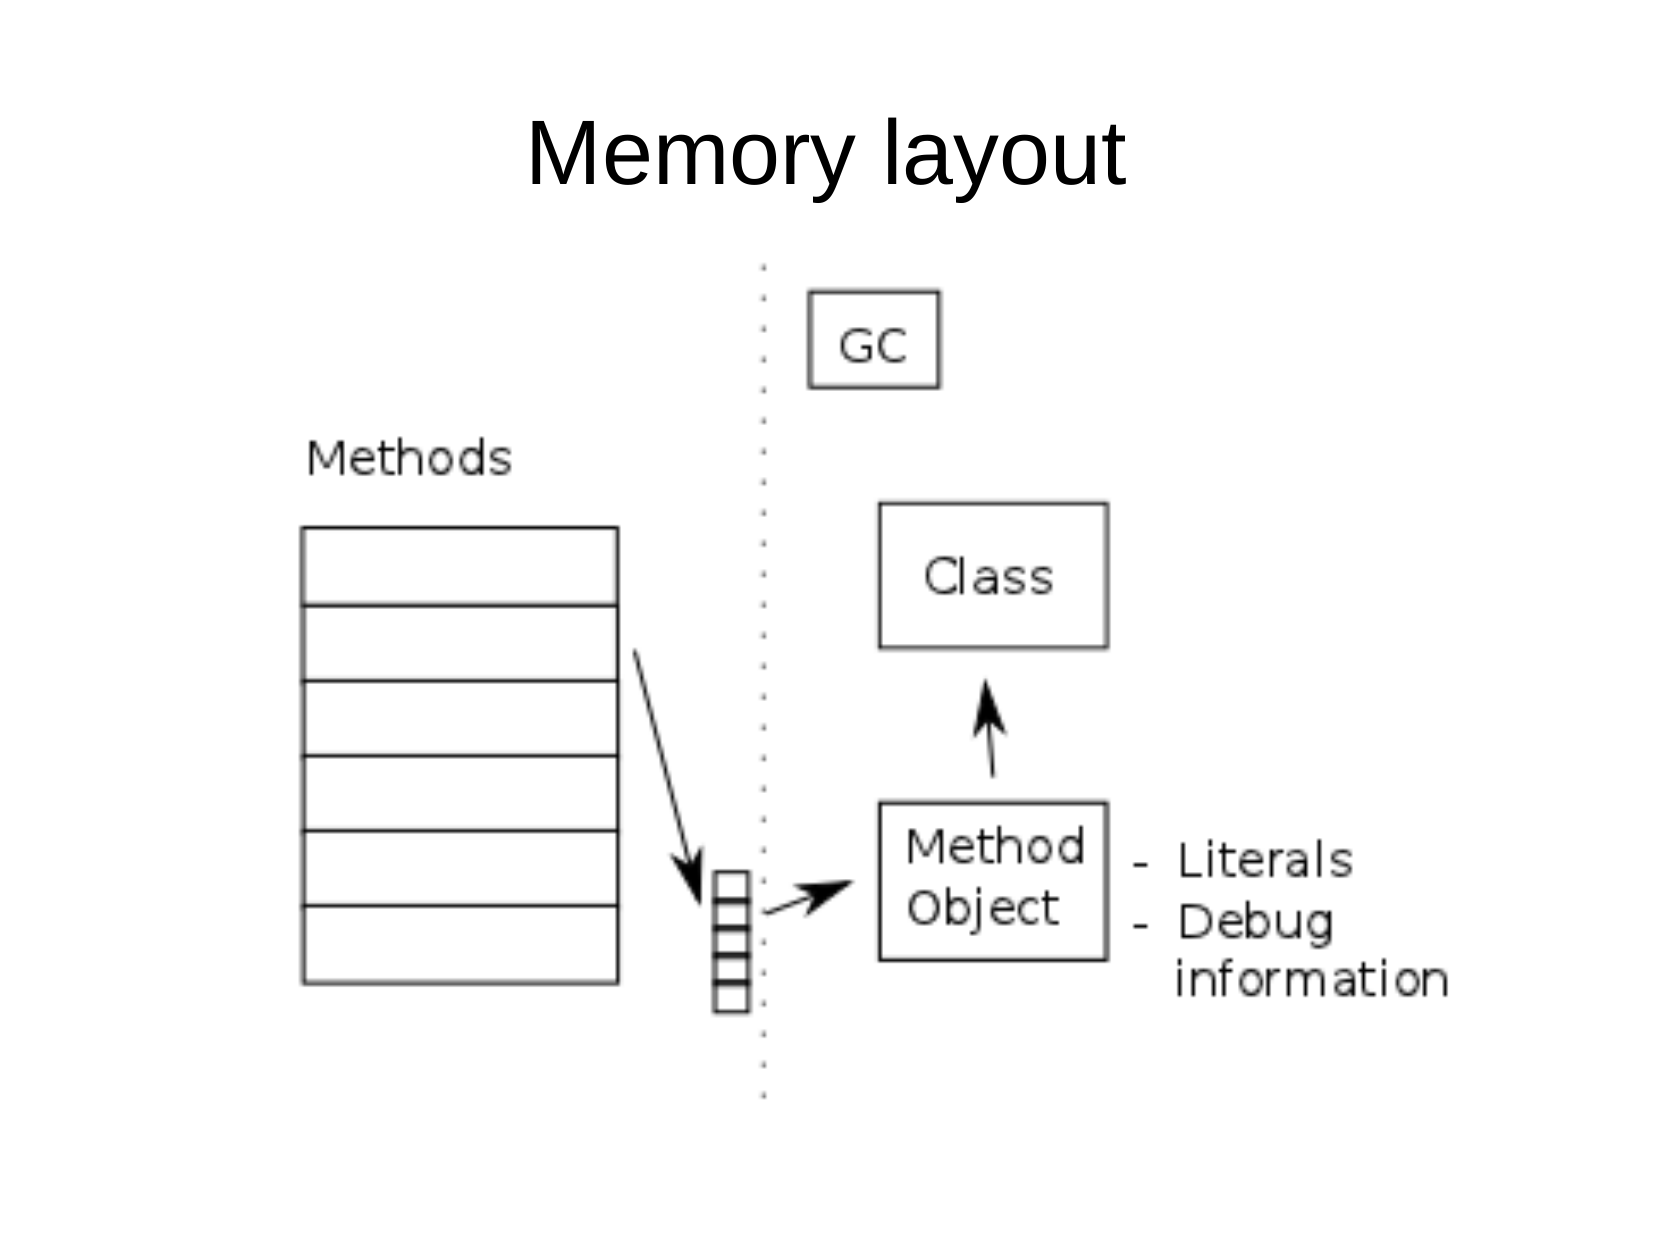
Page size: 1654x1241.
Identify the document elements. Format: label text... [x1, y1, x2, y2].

title Memory layout [82, 49, 1571, 257]
picture [236, 241, 1506, 1137]
